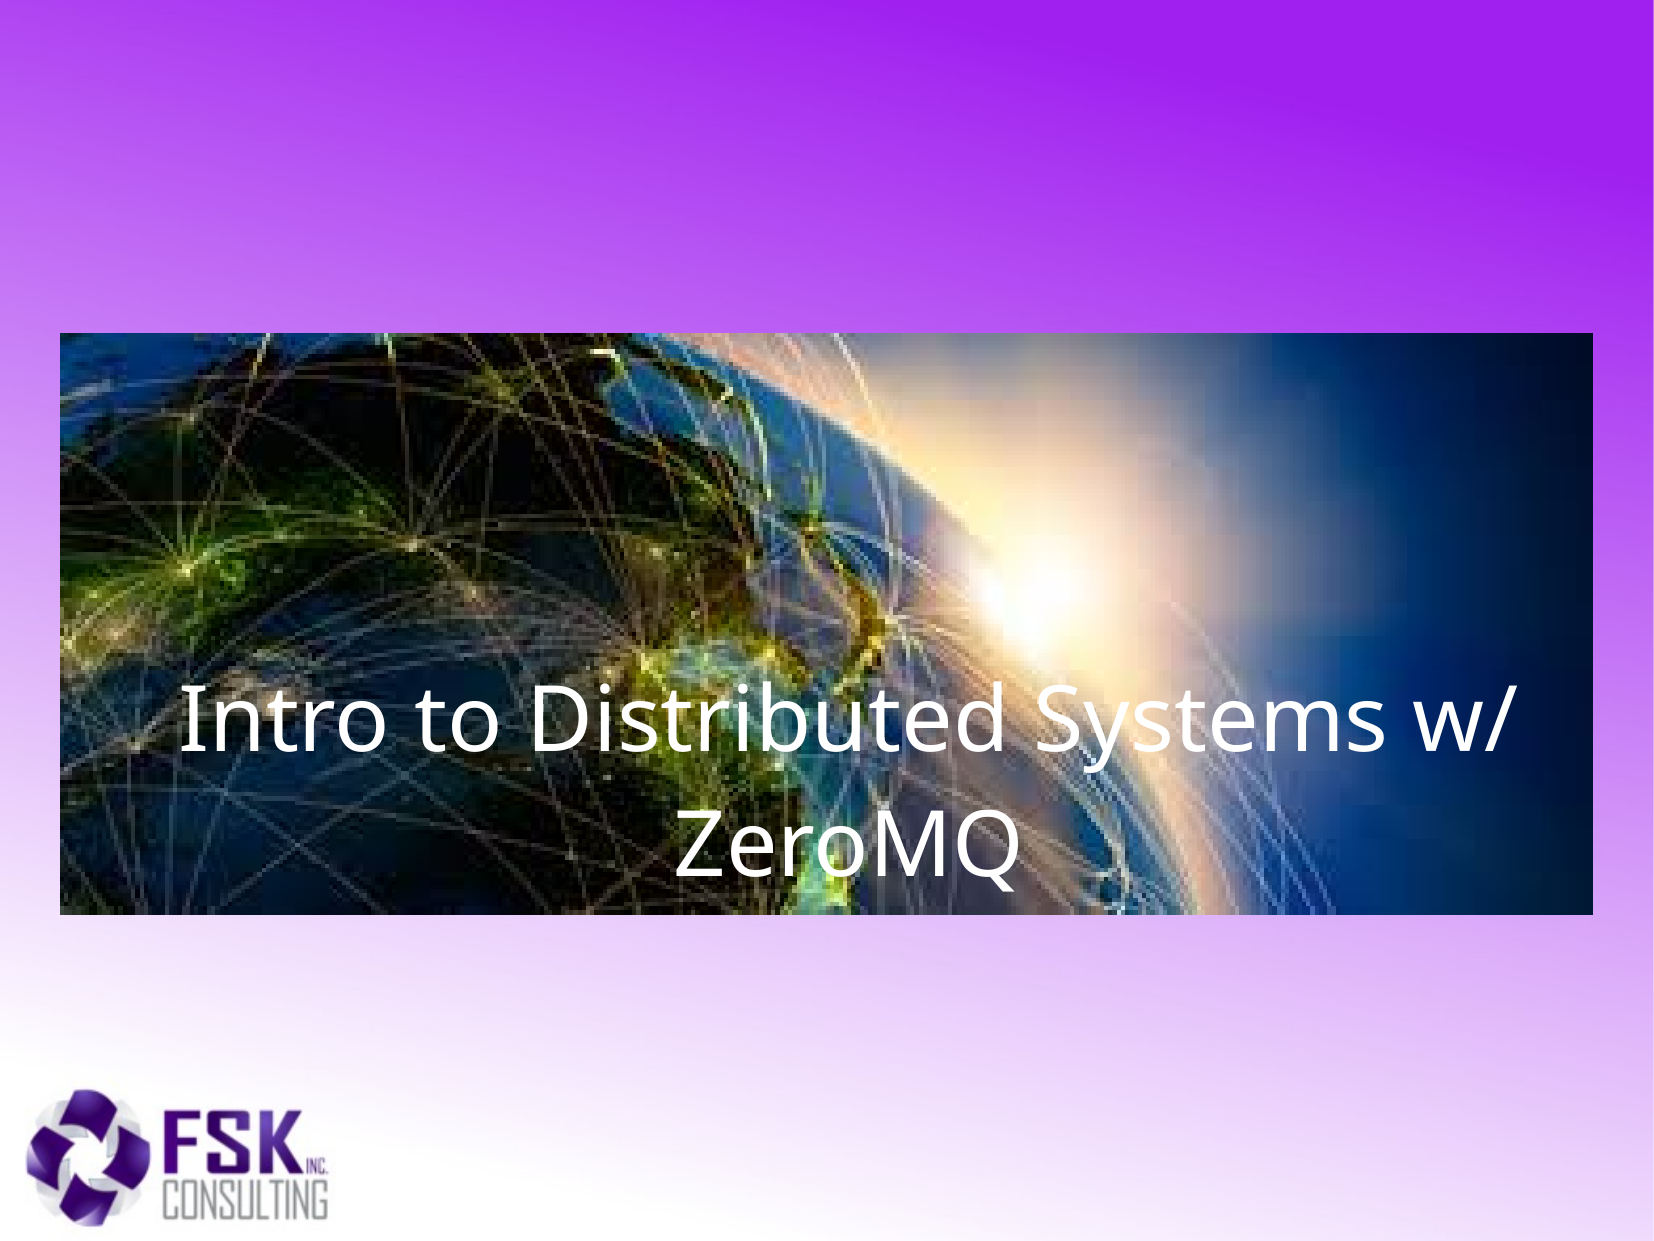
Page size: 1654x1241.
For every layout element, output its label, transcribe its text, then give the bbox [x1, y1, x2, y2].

title Intro to Distributed Systems w/ ZeroMQ [105, 642, 1594, 916]
picture [0, 0, 1654, 1241]
